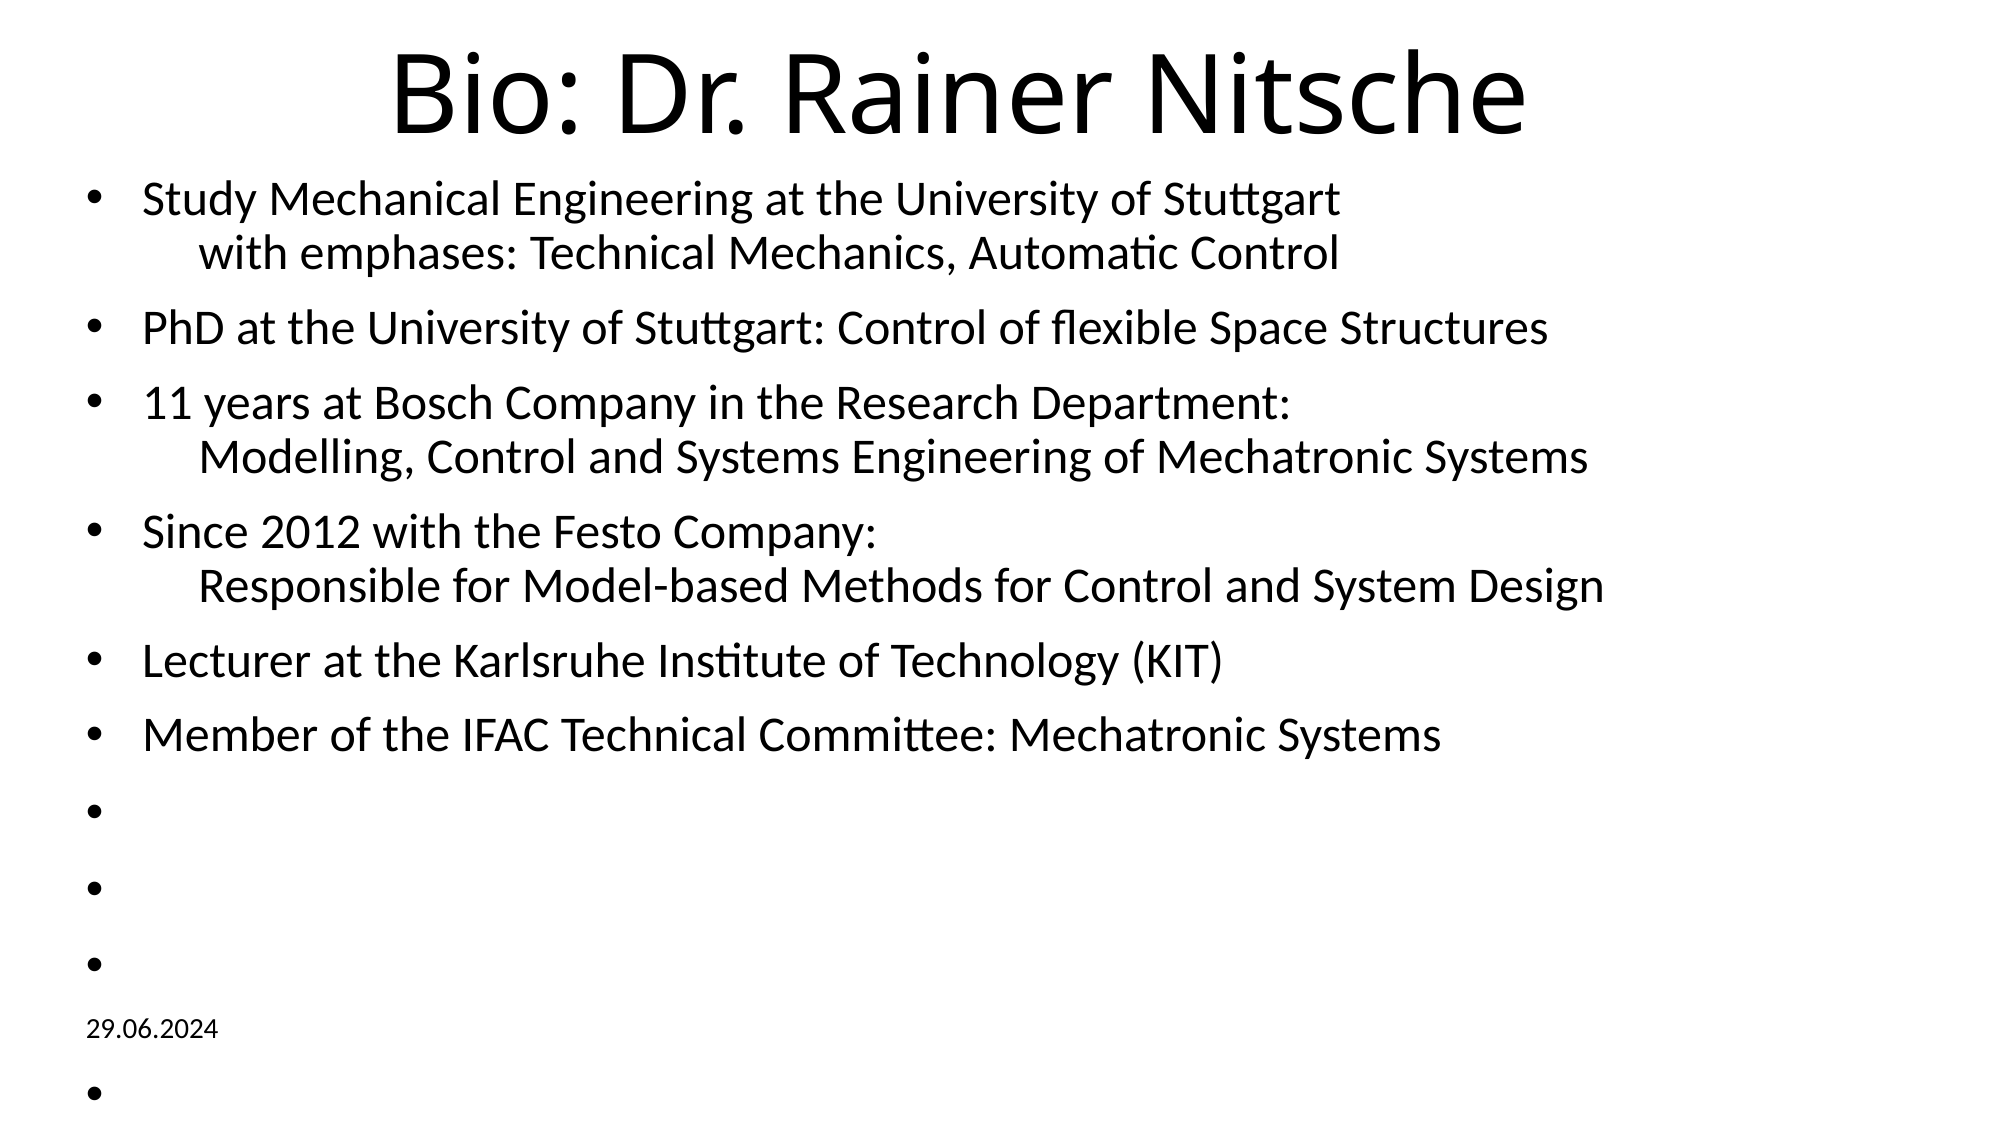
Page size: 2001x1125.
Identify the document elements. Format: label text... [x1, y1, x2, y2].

subtitle Study Mechanical Engineering at the University of Stuttgart with emphases: Technical Mechanics, Automatic Control PhD at the University of Stuttgart: Control of flexible Space Structures 11 years at Bosch Company in the Research Department: Modelling, Control and Systems Engineering of Mechatronic Systems Since 2012 with the Festo Company: Responsible for Model-based Methods for Control and System Design Lecturer at the Karlsruhe Institute of Technology (KIT) Member of the IFAC Technical Committee: Mechatronic Systems 29.06.2024 [70, 165, 1751, 1064]
title Bio: Dr. Rainer Nitsche [209, 30, 1710, 165]
